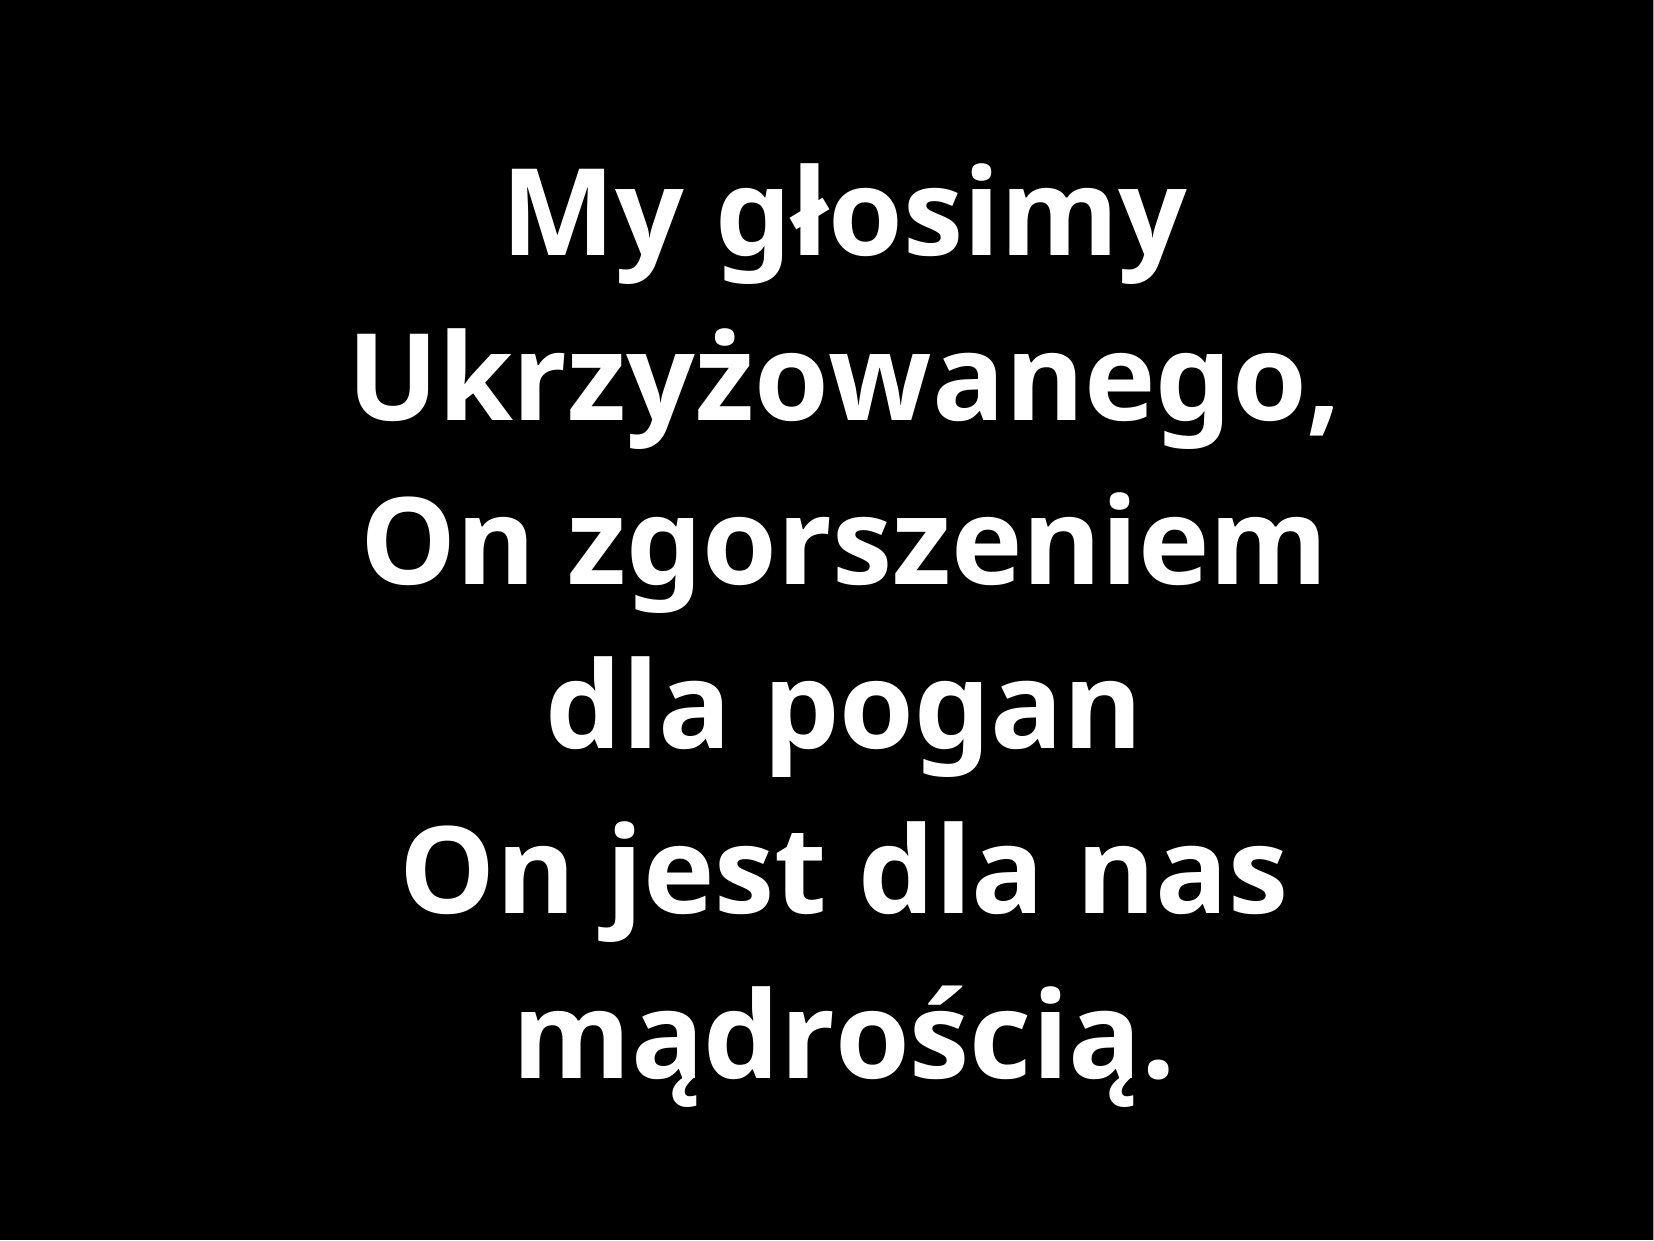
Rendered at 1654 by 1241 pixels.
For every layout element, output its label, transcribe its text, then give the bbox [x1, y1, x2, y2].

subtitle My głosimy Ukrzyżowanego, On zgorszeniem dla pogan On jest dla nas mądrością. [0, 0, 1654, 1241]
